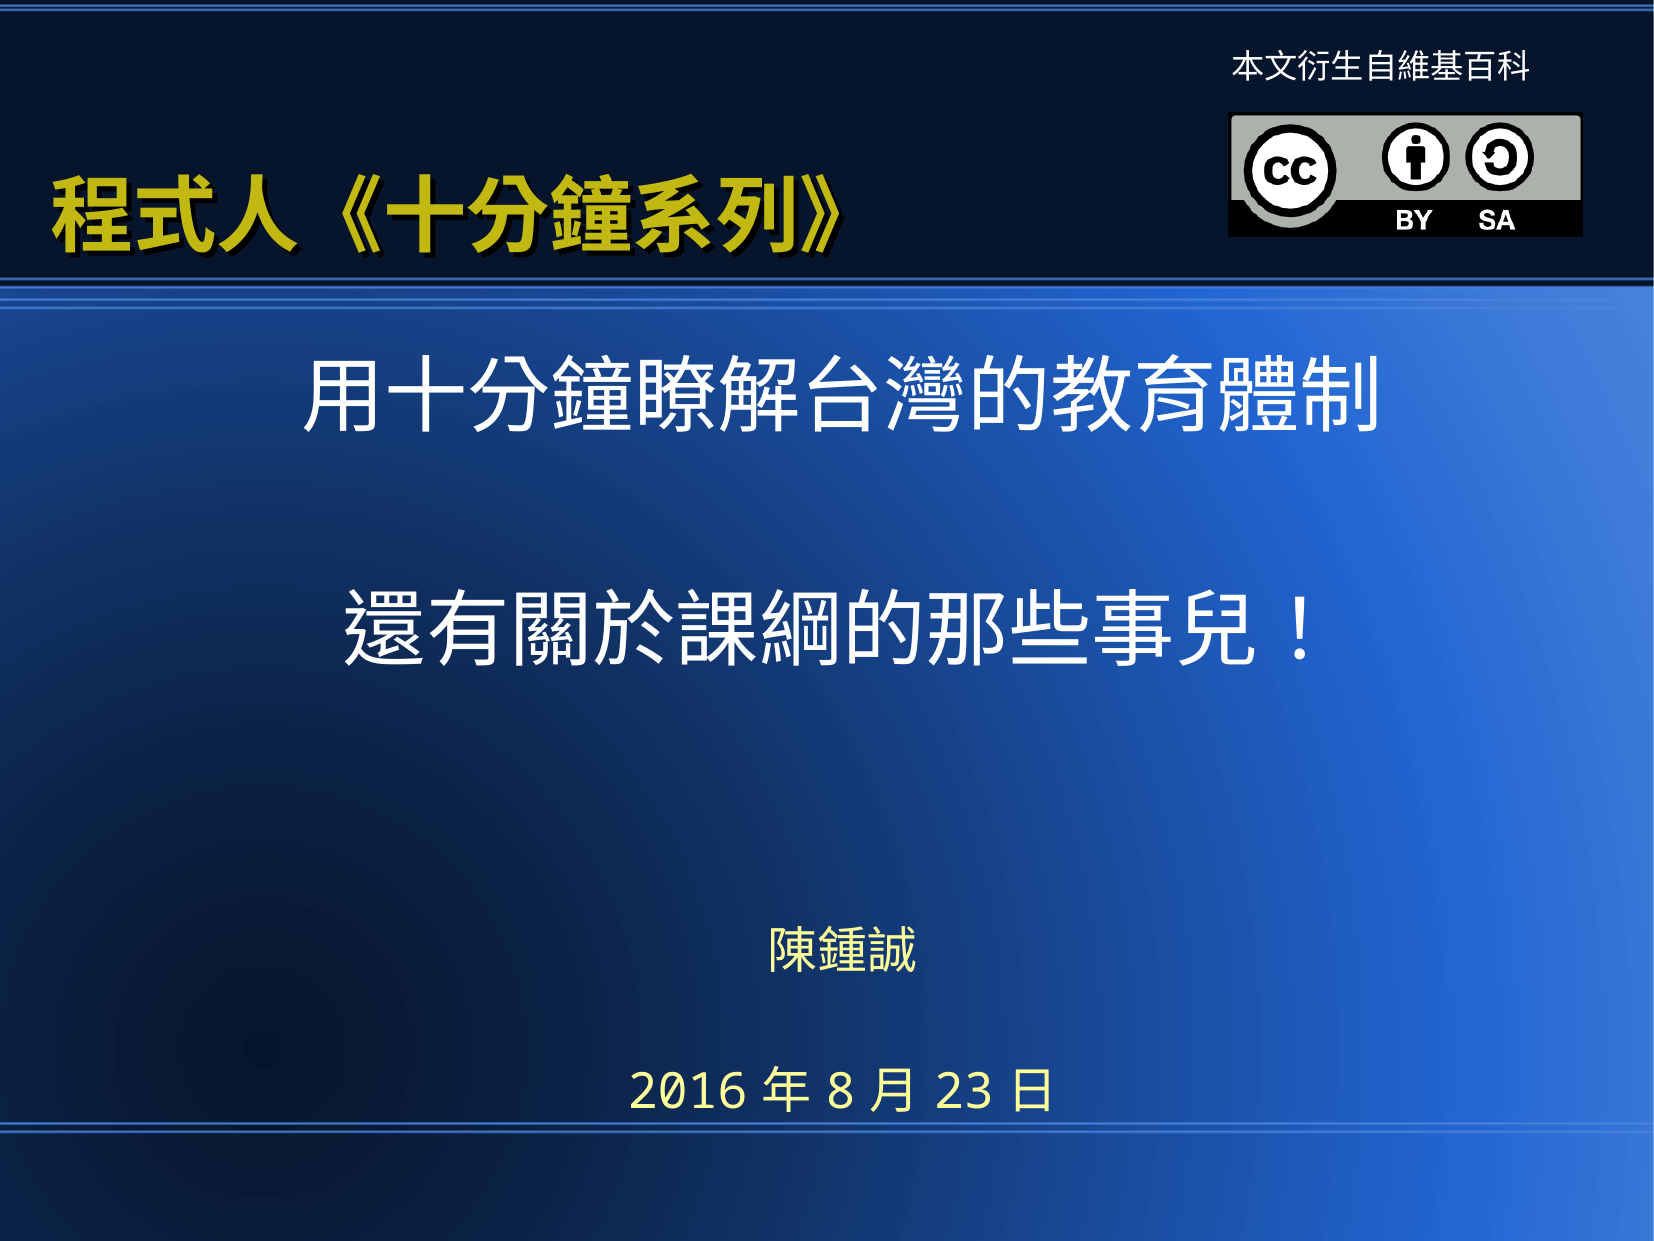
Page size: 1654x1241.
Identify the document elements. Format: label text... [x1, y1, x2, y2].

picture [0, 0, 1654, 1241]
text_box 本文衍生自維基百科 [1216, 32, 1622, 95]
subtitle 用十分鐘瞭解台灣的教育體制 還有關於課綱的那些事兒！ 陳鍾誠 2016年8月23日 [59, 326, 1626, 1126]
text_box 程式人《十分鐘系列》 [35, 141, 981, 343]
